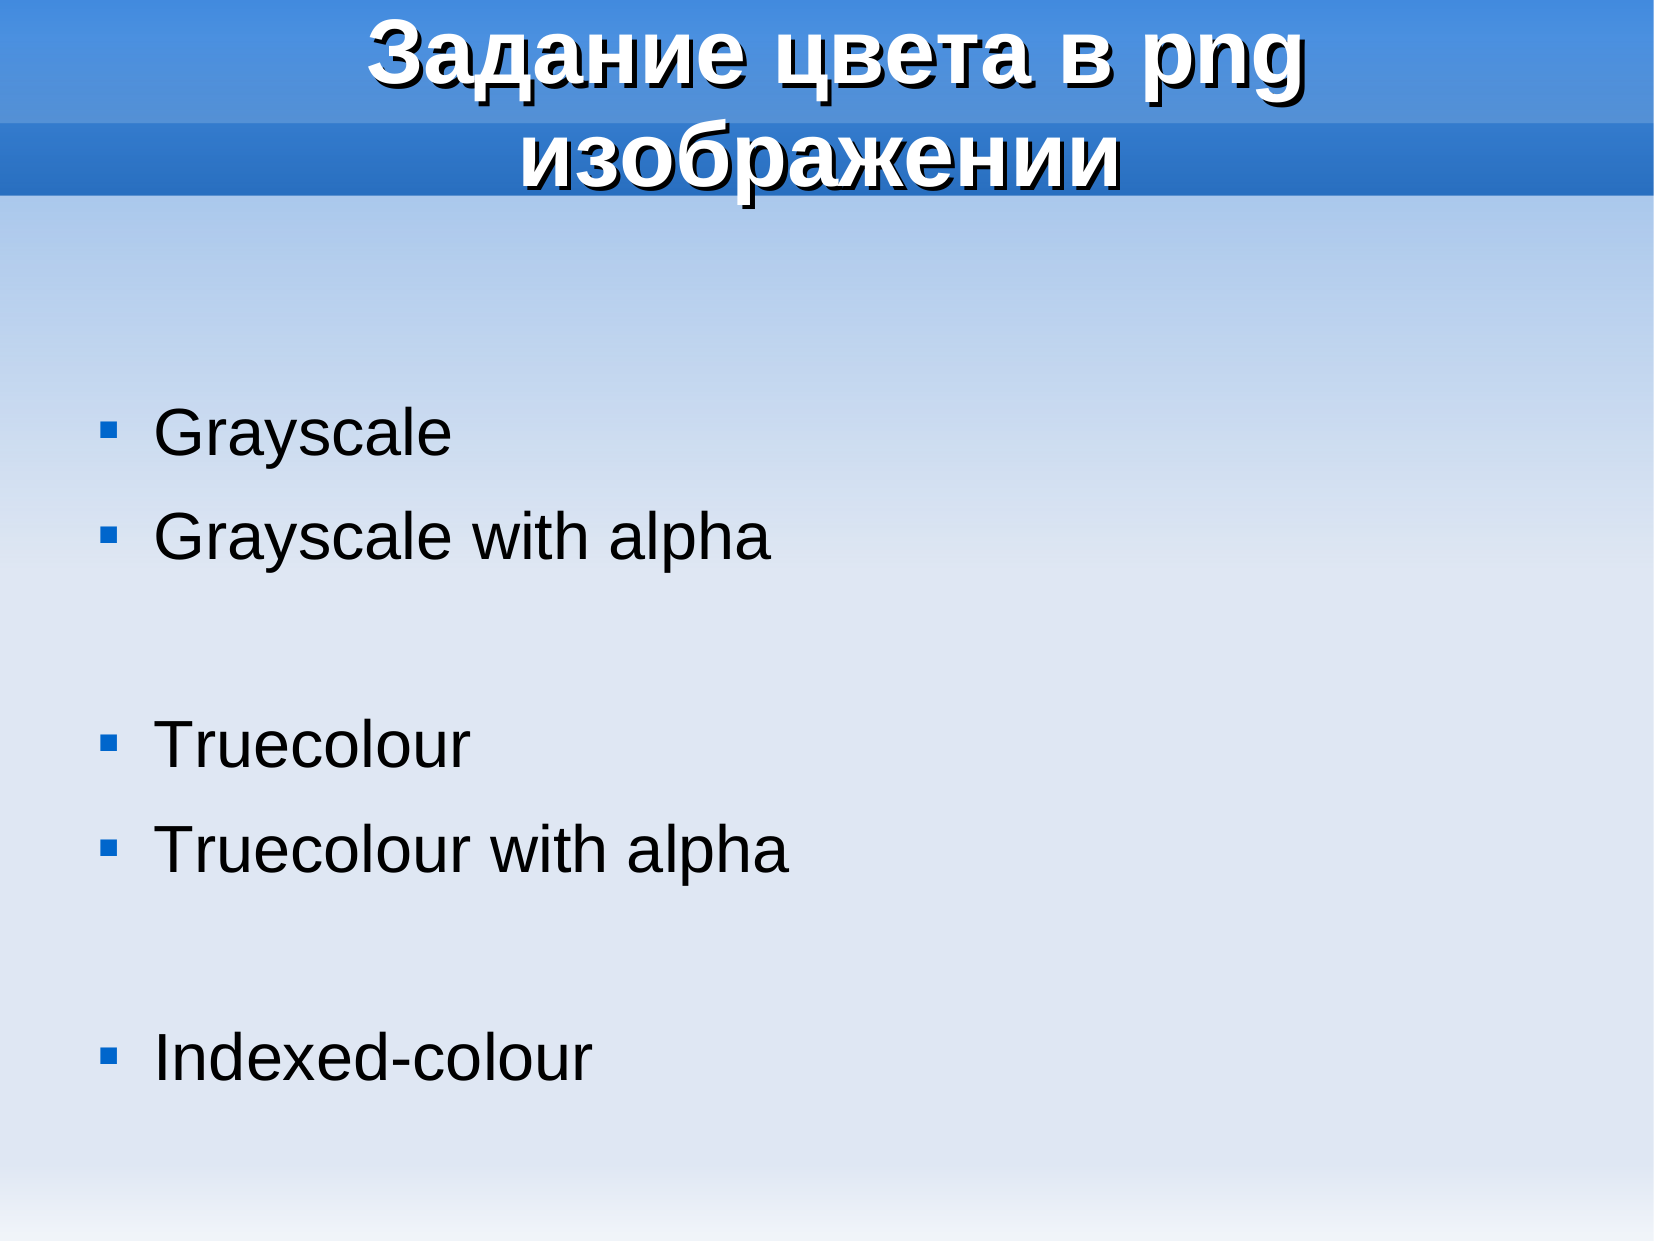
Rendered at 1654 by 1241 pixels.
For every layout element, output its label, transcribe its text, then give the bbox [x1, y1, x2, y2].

title Задание цвета в png изображении [76, 0, 1565, 208]
picture [0, 0, 1654, 1241]
list Grayscale Grayscale with alpha Truecolour Truecolour with alpha Indexed-colour [82, 290, 1571, 1096]
